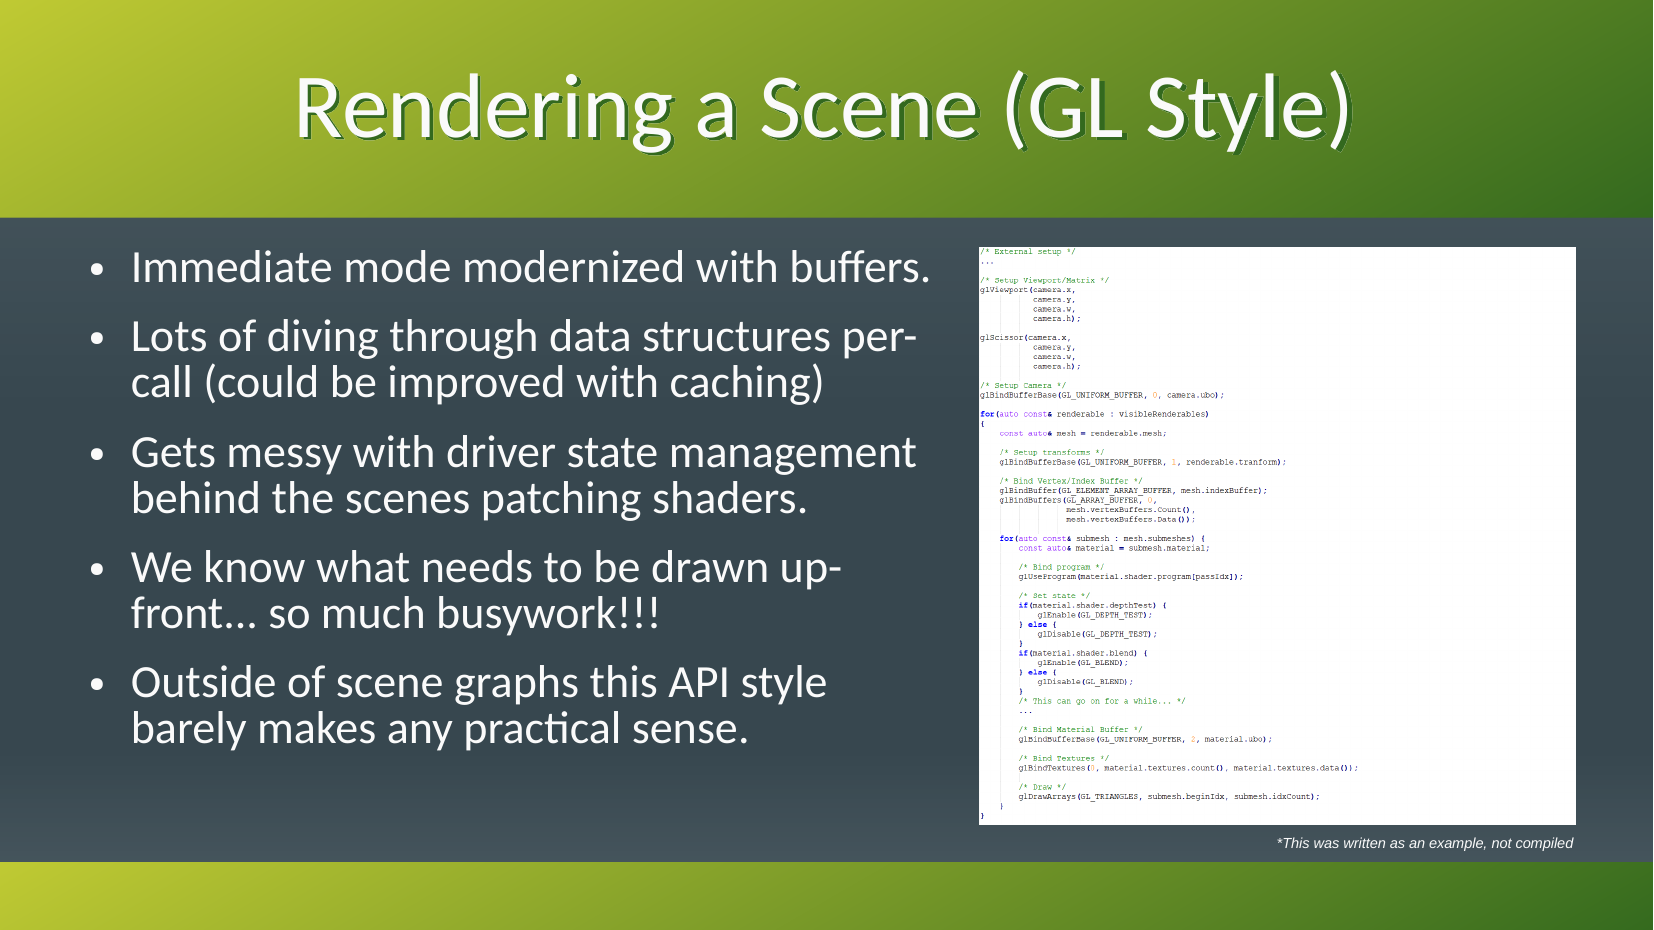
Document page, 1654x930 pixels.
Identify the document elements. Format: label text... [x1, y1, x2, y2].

picture [979, 247, 1576, 825]
title Rendering a Scene (GL Style) [74, 37, 1575, 193]
list Immediate mode modernized with buffers. Lots of diving through data structures per-call (could be improved with caching) Gets messy with driver state management behind the scenes patching shaders. We know what needs to be drawn up-front... so much busywork!!! Outside of scene graphs this API style barely makes any practical sense. [74, 248, 944, 825]
text_box *This was written as an example, not compiled [1275, 824, 1576, 863]
